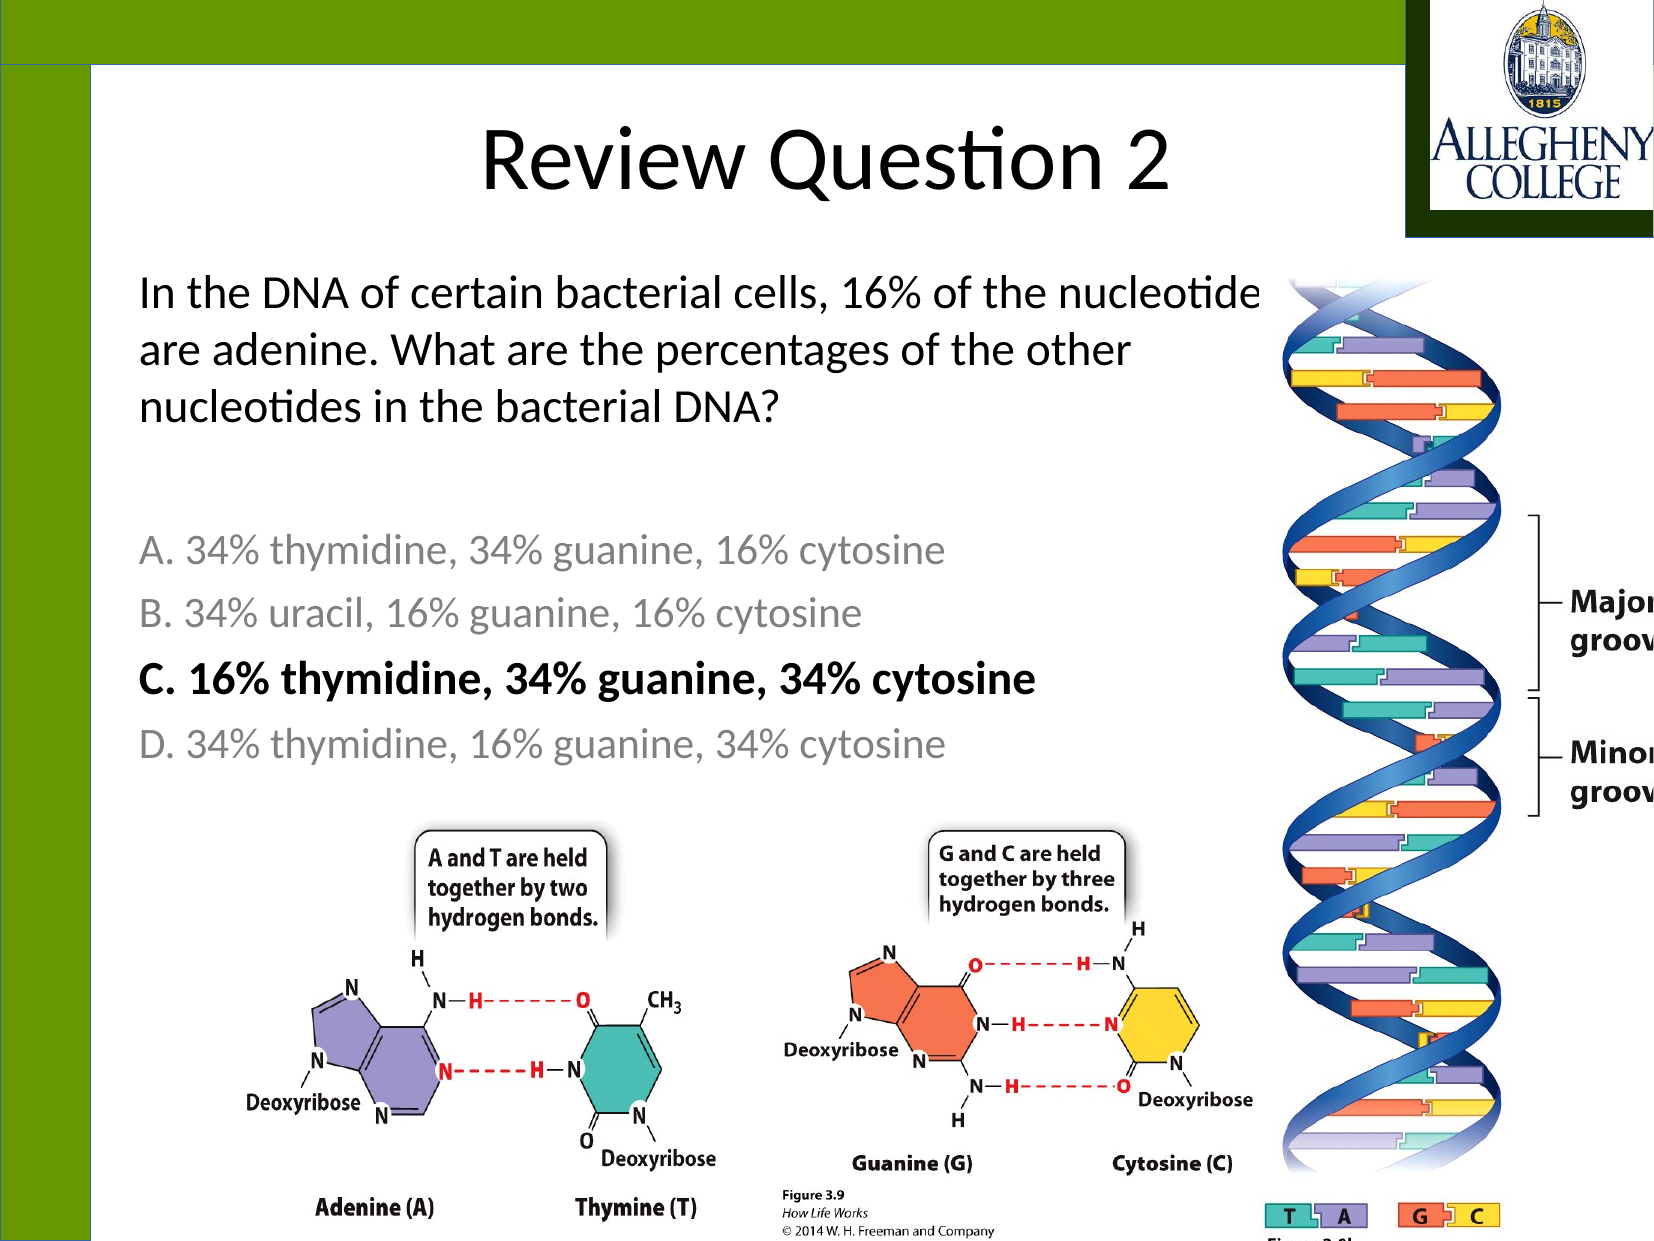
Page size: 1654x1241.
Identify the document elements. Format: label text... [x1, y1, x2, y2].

picture [776, 270, 1654, 1241]
title Review Question 2 [91, 65, 1571, 257]
text_box [0, 0, 1654, 1241]
picture [239, 814, 724, 1241]
picture [1430, 0, 1654, 210]
list In the DNA of certain bacterial cells, 16% of the nucleotides are adenine. What are the percentages of the other nucleotides in the bacterial DNA? A. 34% thymidine, 34% guanine, 16% cytosine B. 34% uracil, 16% guanine, 16% cytosine C. 16% thymidine, 34% guanine, 34% cytosine D. 34% thymidine, 16% guanine, 34% cytosine [124, 253, 1303, 780]
